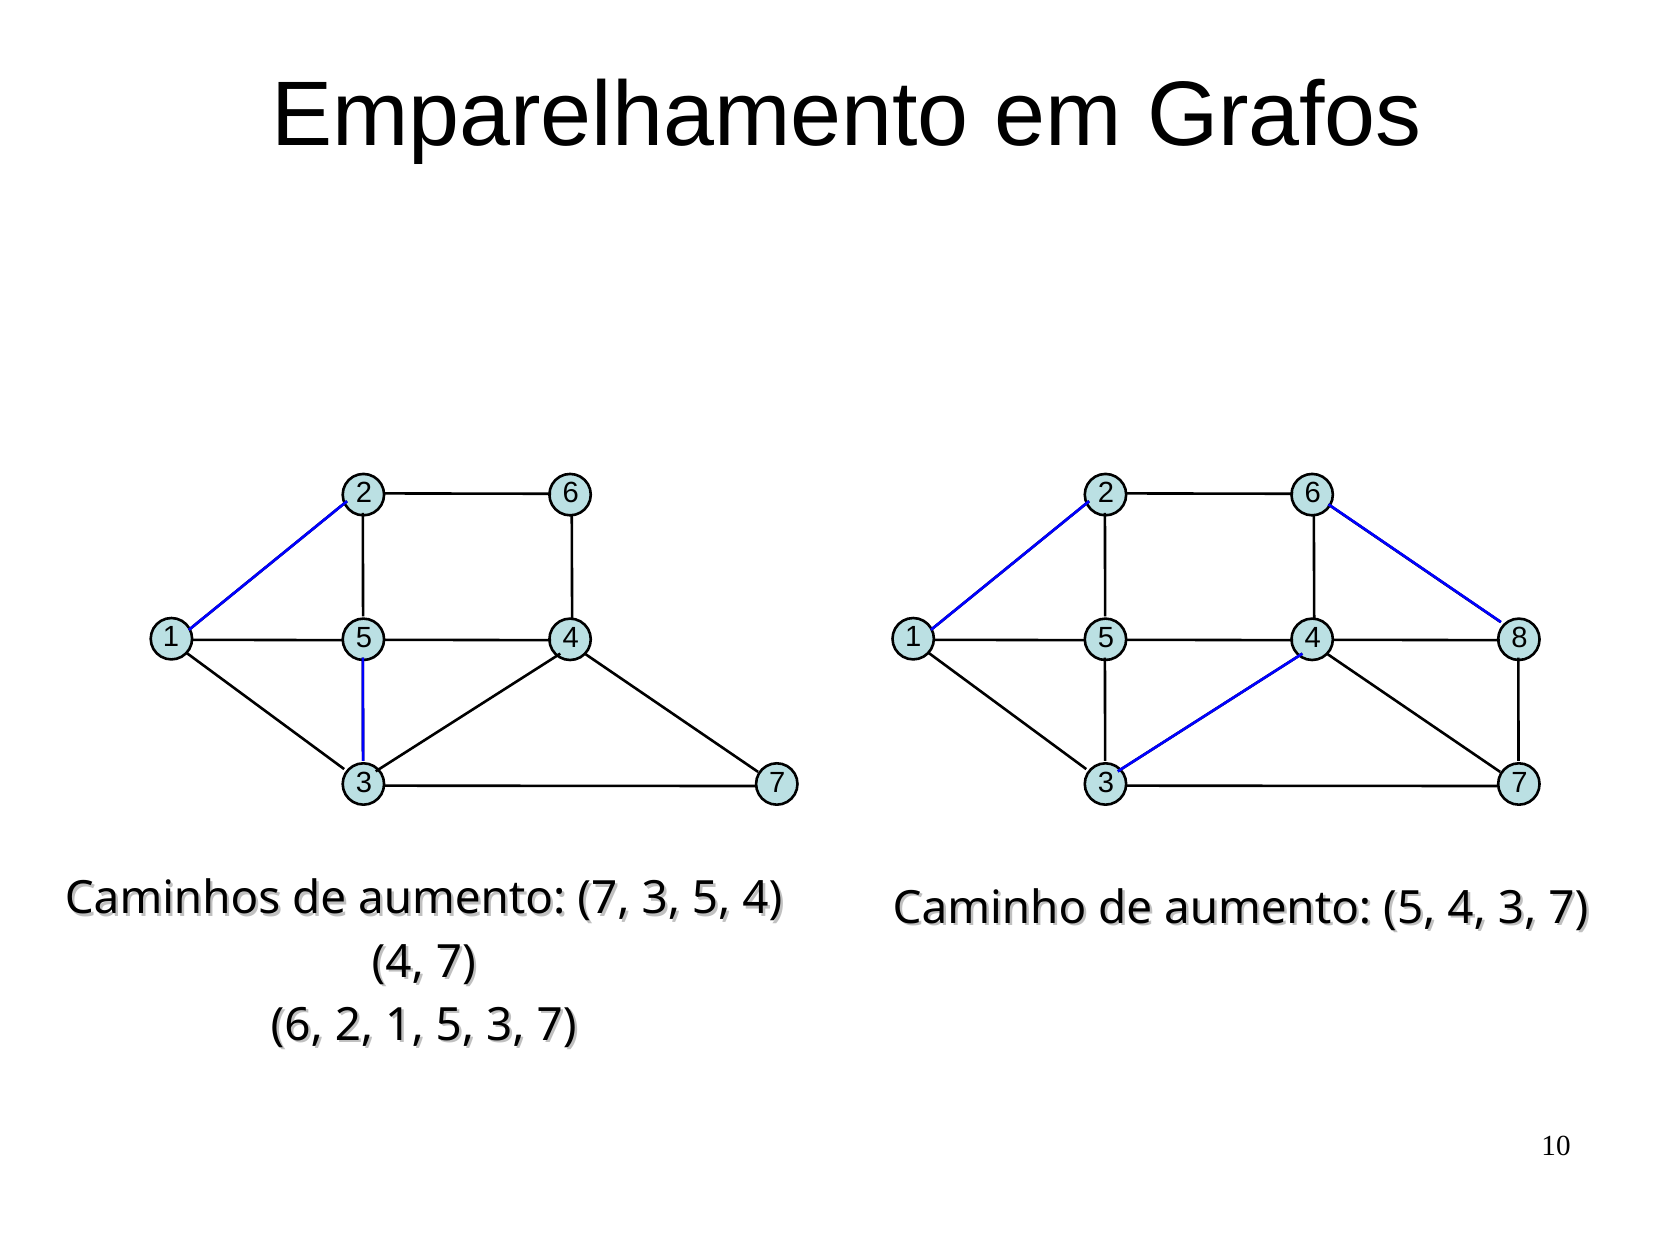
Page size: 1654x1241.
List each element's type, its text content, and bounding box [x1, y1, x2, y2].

text_box 7 [1496, 758, 1543, 807]
text_box 2 [1083, 468, 1130, 518]
text_box 6 [1289, 468, 1336, 518]
text_box 2 [340, 468, 387, 518]
text_box 1 [148, 612, 194, 661]
text_box 3 [340, 758, 387, 807]
text_box 5 [1083, 613, 1130, 662]
text_box 8 [1496, 613, 1543, 662]
text_box 4 [1289, 613, 1336, 662]
text_box 6 [547, 468, 594, 518]
text_box 3 [1083, 758, 1130, 807]
text_box 4 [547, 613, 594, 662]
title Emparelhamento em Grafos [261, 0, 1433, 228]
text_box 1 [890, 612, 937, 661]
text_box Caminhos de aumento: (7, 3, 5, 4) (4, 7) (6, 2, 1, 5, 3, 7)‏ [164, 837, 684, 1082]
text_box 7 [754, 758, 801, 807]
text_box Caminho de aumento: (5, 4, 3, 7)‏ [971, 844, 1511, 967]
text_box 5 [340, 613, 387, 662]
